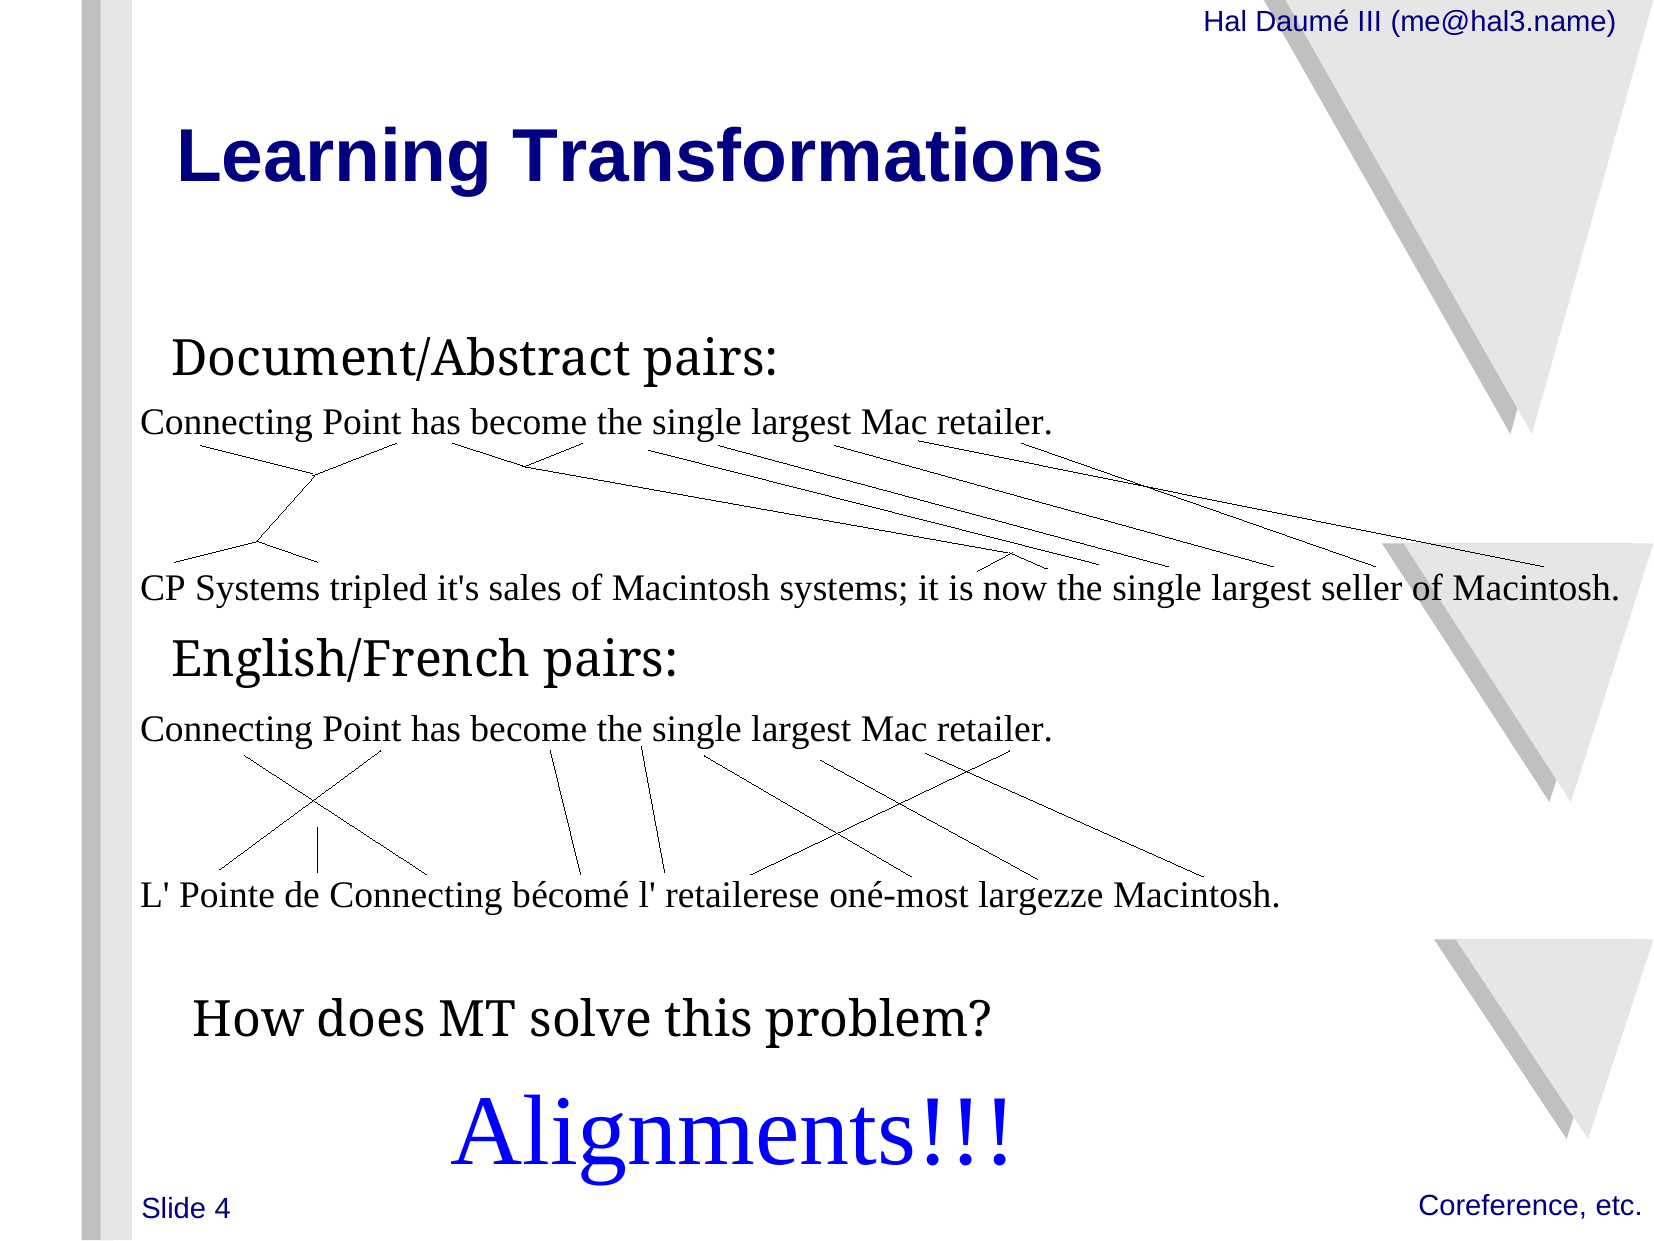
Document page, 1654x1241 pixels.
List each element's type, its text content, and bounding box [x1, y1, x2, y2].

list Document/Abstract pairs: [159, 321, 1355, 400]
text_box Connecting Point has become the single largest Mac retailer. CP Systems tripled it's sales of Macintosh systems; it is now the single largest seller of Macintosh. [139, 400, 1654, 609]
list How does MT solve this problem? [180, 983, 1376, 1072]
list English/French pairs: [159, 623, 1355, 707]
title Learning Transformations [176, 36, 1379, 275]
text_box Alignments!!! [450, 1075, 1125, 1188]
text_box Connecting Point has become the single largest Mac retailer. L' Pointe de Connecting bécomé l' retailerese oné-most largezze Macintosh. [139, 707, 1654, 920]
